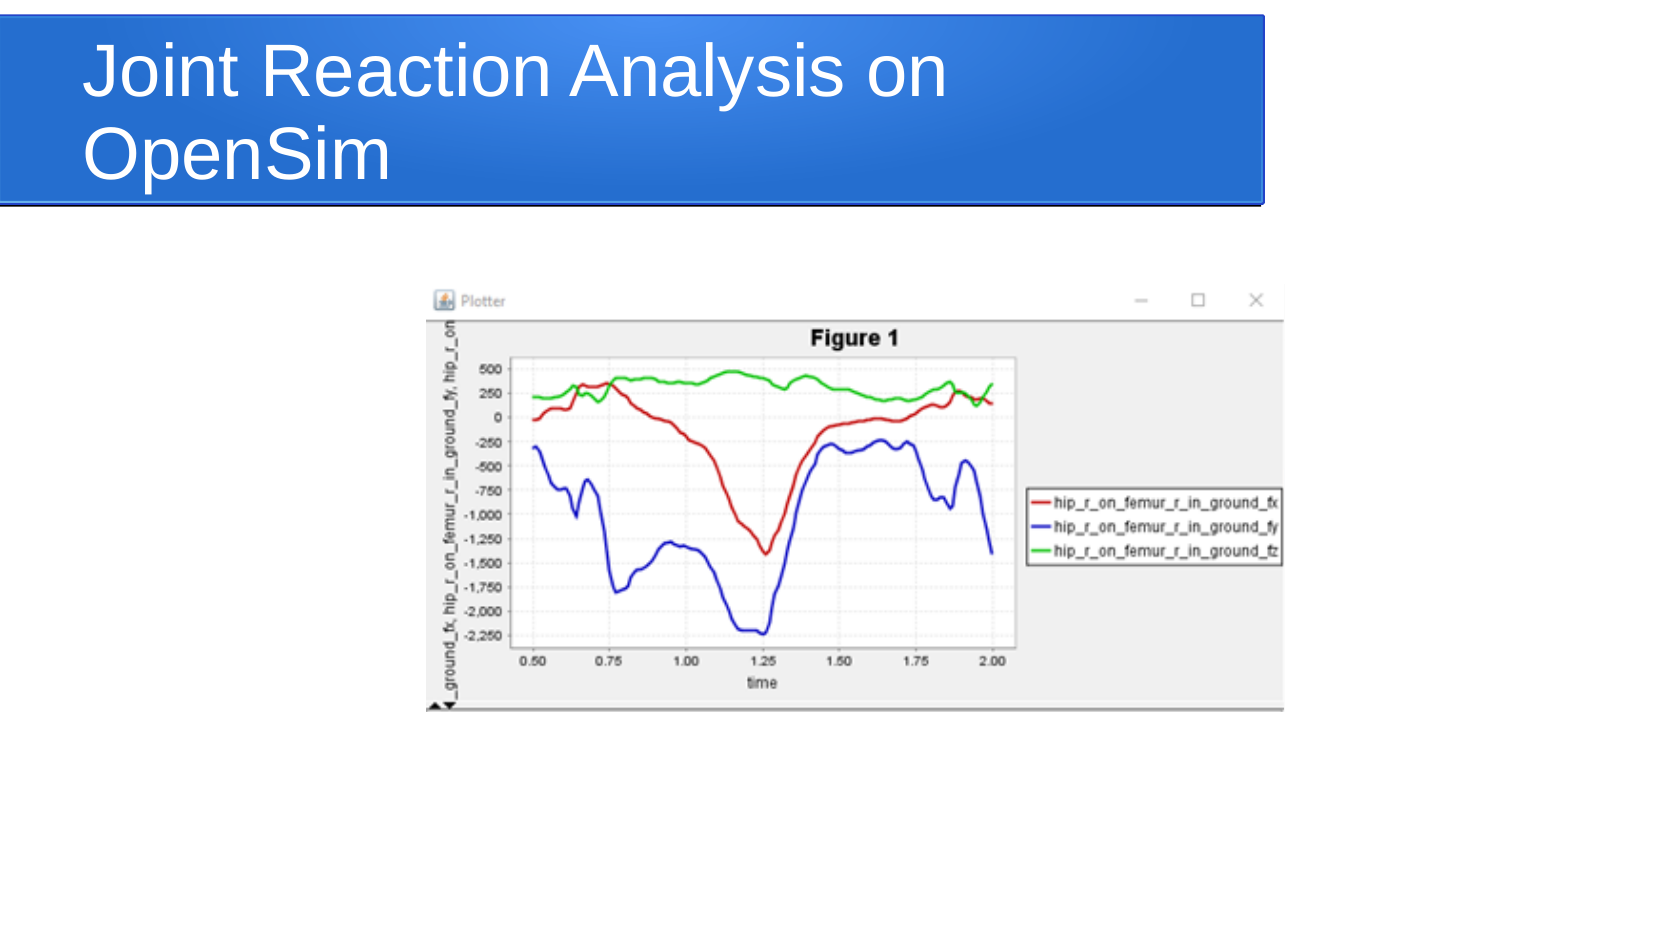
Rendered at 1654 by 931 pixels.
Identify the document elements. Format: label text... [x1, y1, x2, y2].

picture [425, 283, 1285, 712]
title Joint Reaction Analysis on OpenSim [82, 29, 1235, 195]
